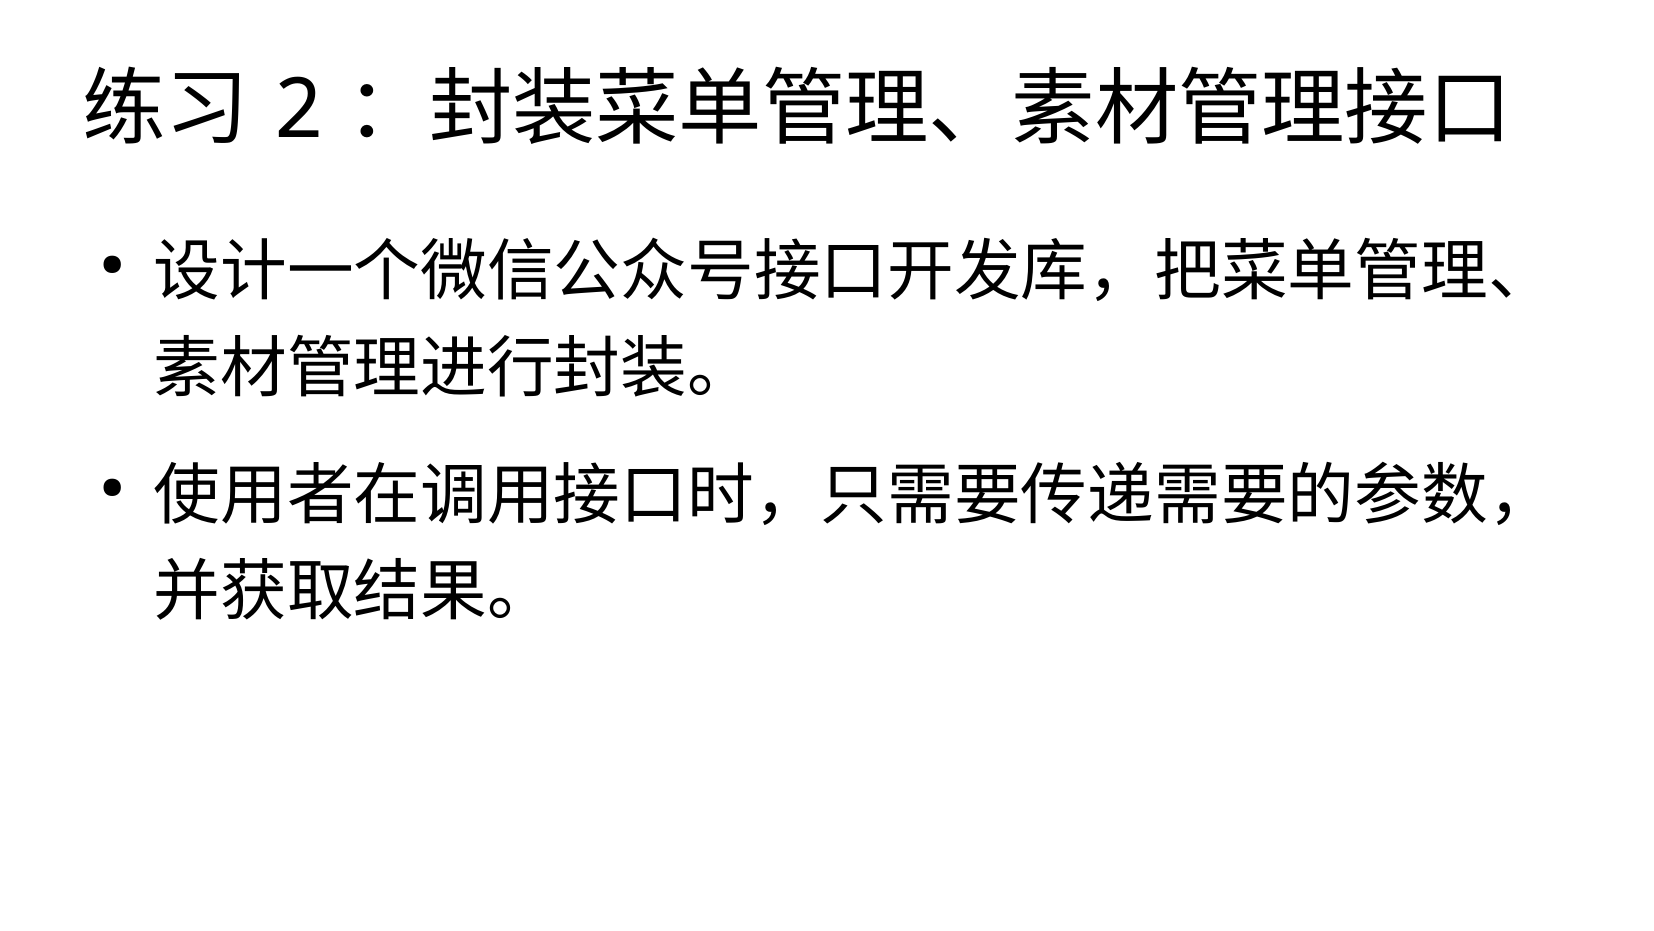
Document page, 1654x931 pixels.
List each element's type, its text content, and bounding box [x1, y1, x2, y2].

list 设计一个微信公众号接口开发库，把菜单管理、素材管理进行封装。 使用者在调用接口时，只需要传递需要的参数，并获取结果。 [82, 217, 1571, 863]
title 练习2：封装菜单管理、素材管理接口 [82, 37, 1571, 166]
